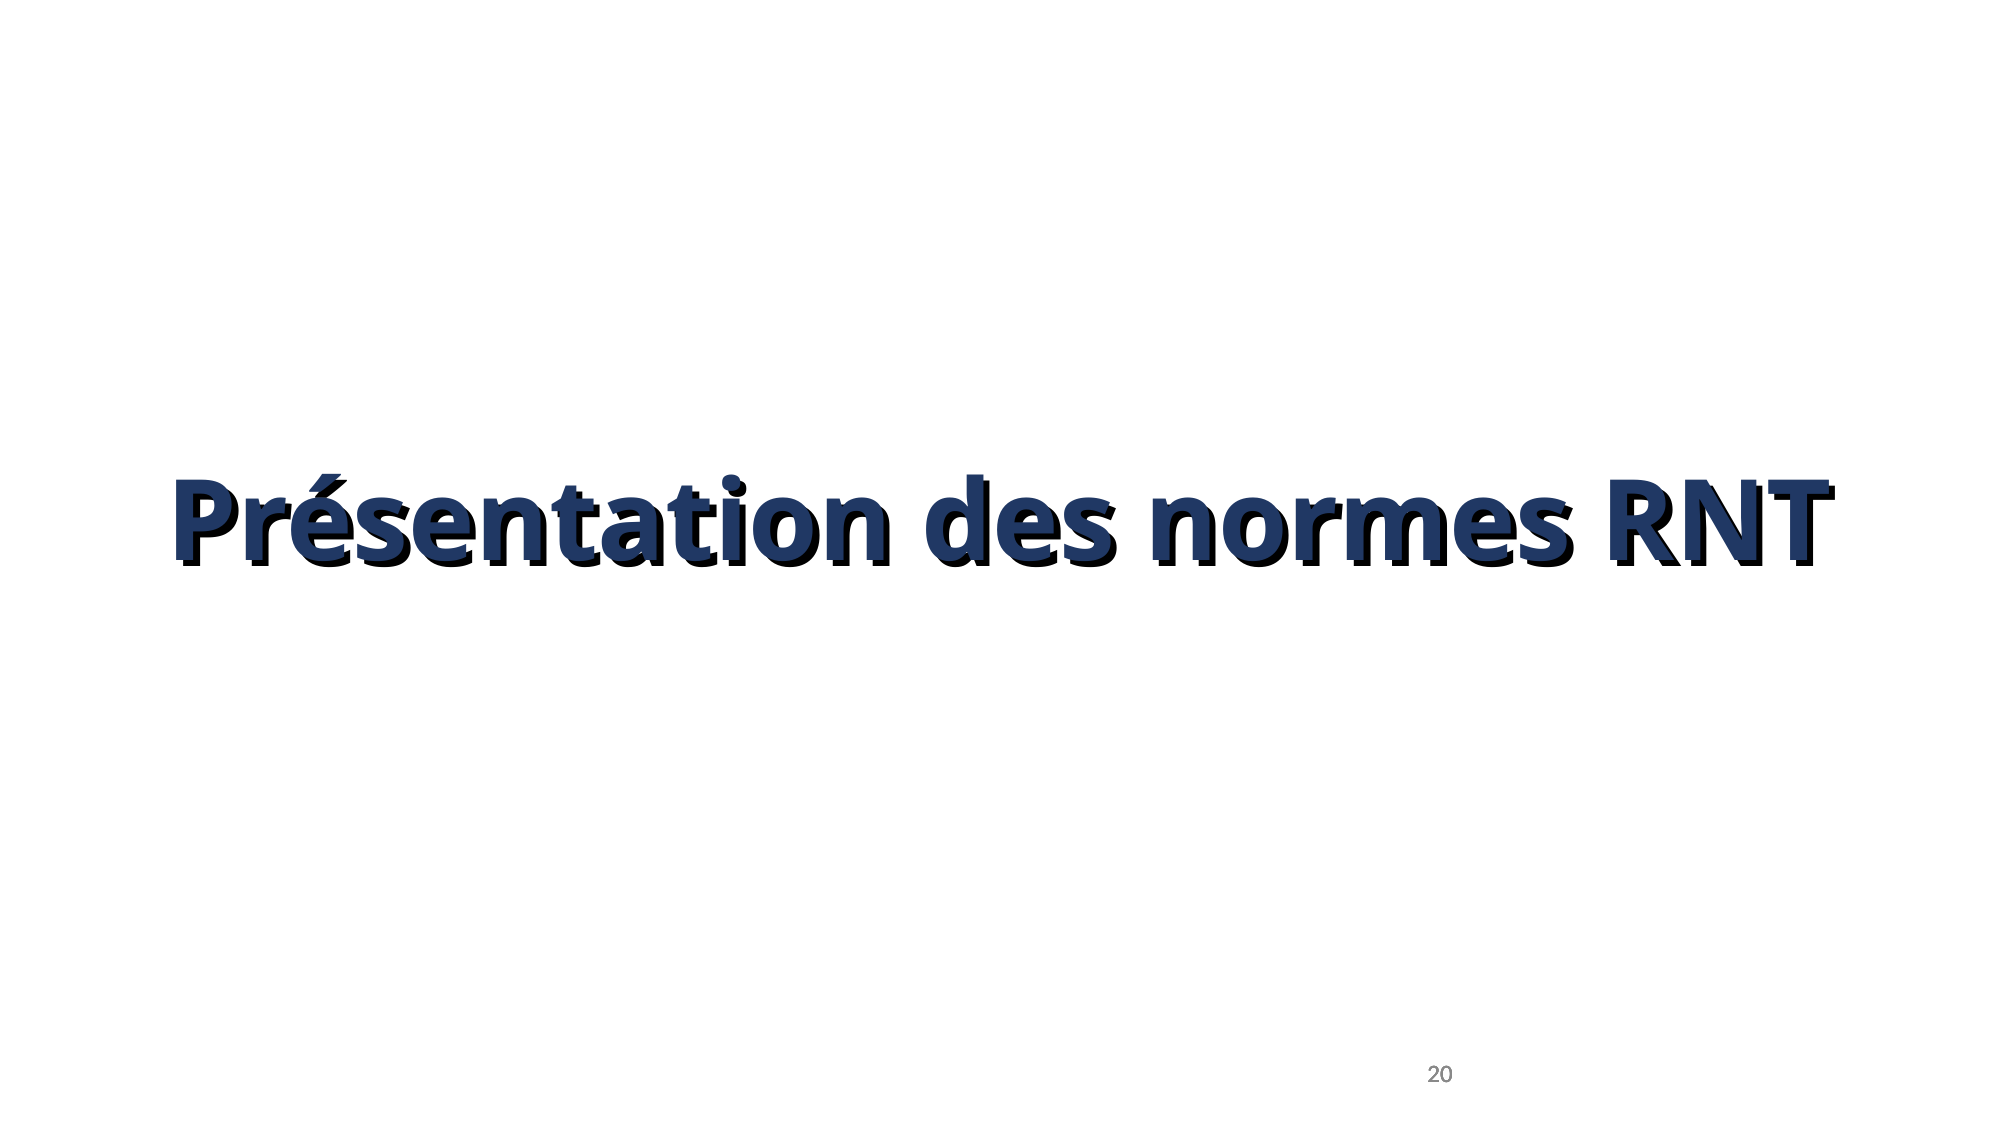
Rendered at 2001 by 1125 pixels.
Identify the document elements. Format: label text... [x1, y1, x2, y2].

text_box [1412, 1042, 1863, 1103]
list Présentation des normes RNT [137, 299, 1863, 582]
